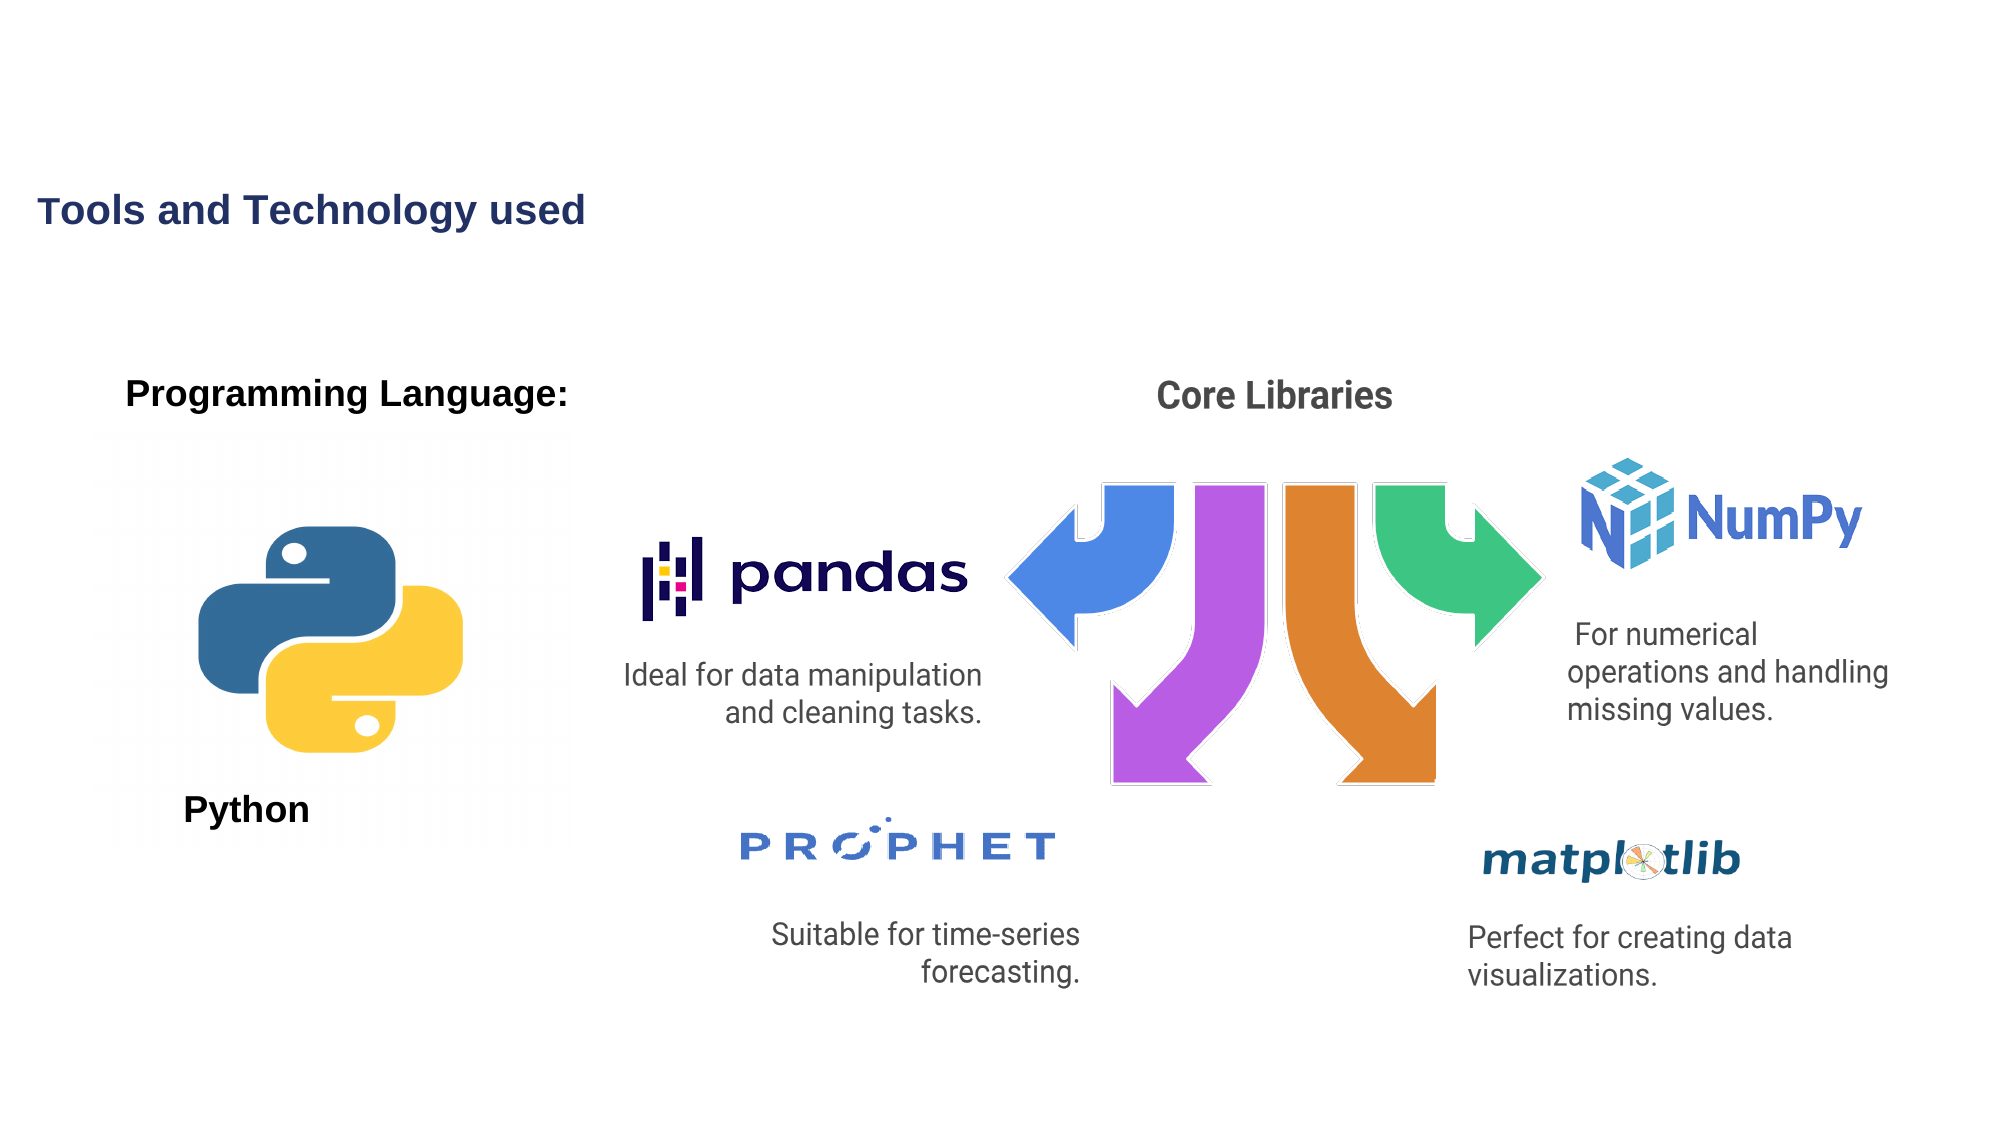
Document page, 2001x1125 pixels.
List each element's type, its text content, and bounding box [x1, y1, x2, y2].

picture [90, 240, 1943, 1068]
text_box Programming Language: [110, 361, 570, 432]
text_box Python [168, 777, 493, 886]
text_box Tools and Technology used [22, 175, 1024, 241]
